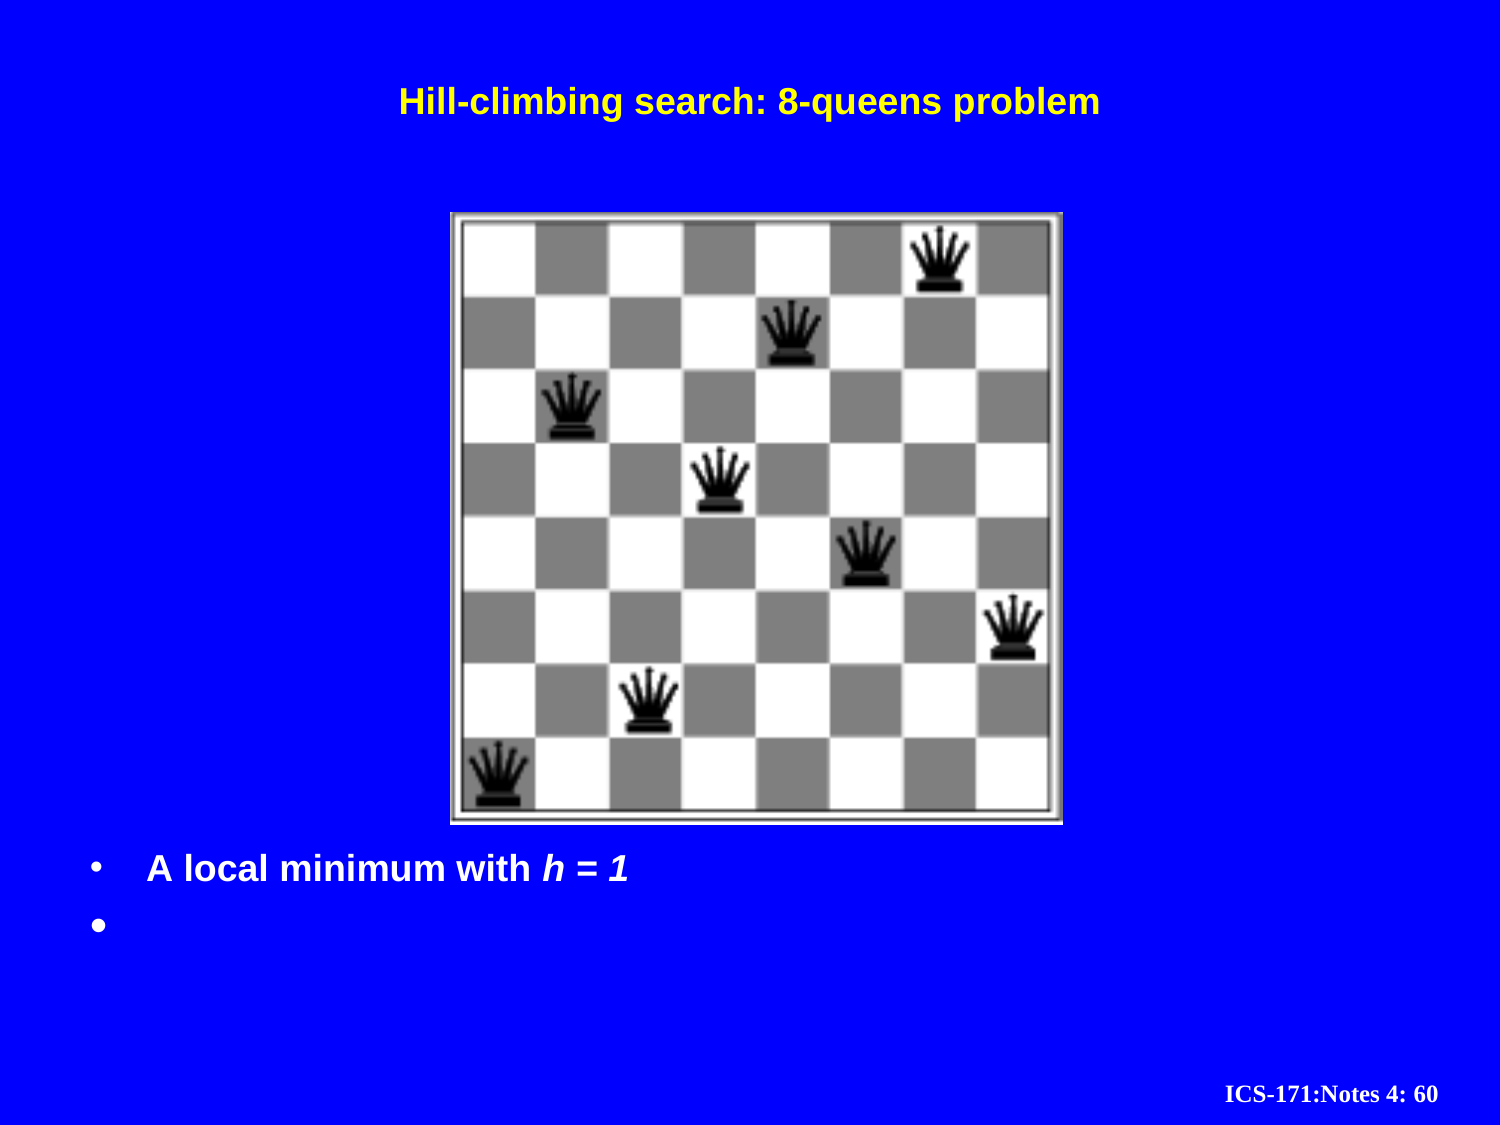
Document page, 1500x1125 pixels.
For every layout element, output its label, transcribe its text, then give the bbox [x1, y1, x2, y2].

picture [450, 212, 1063, 787]
text_box A local minimum with h = 1 [75, 787, 1426, 1005]
title Hill-climbing search: 8-queens problem [112, 49, 1388, 150]
